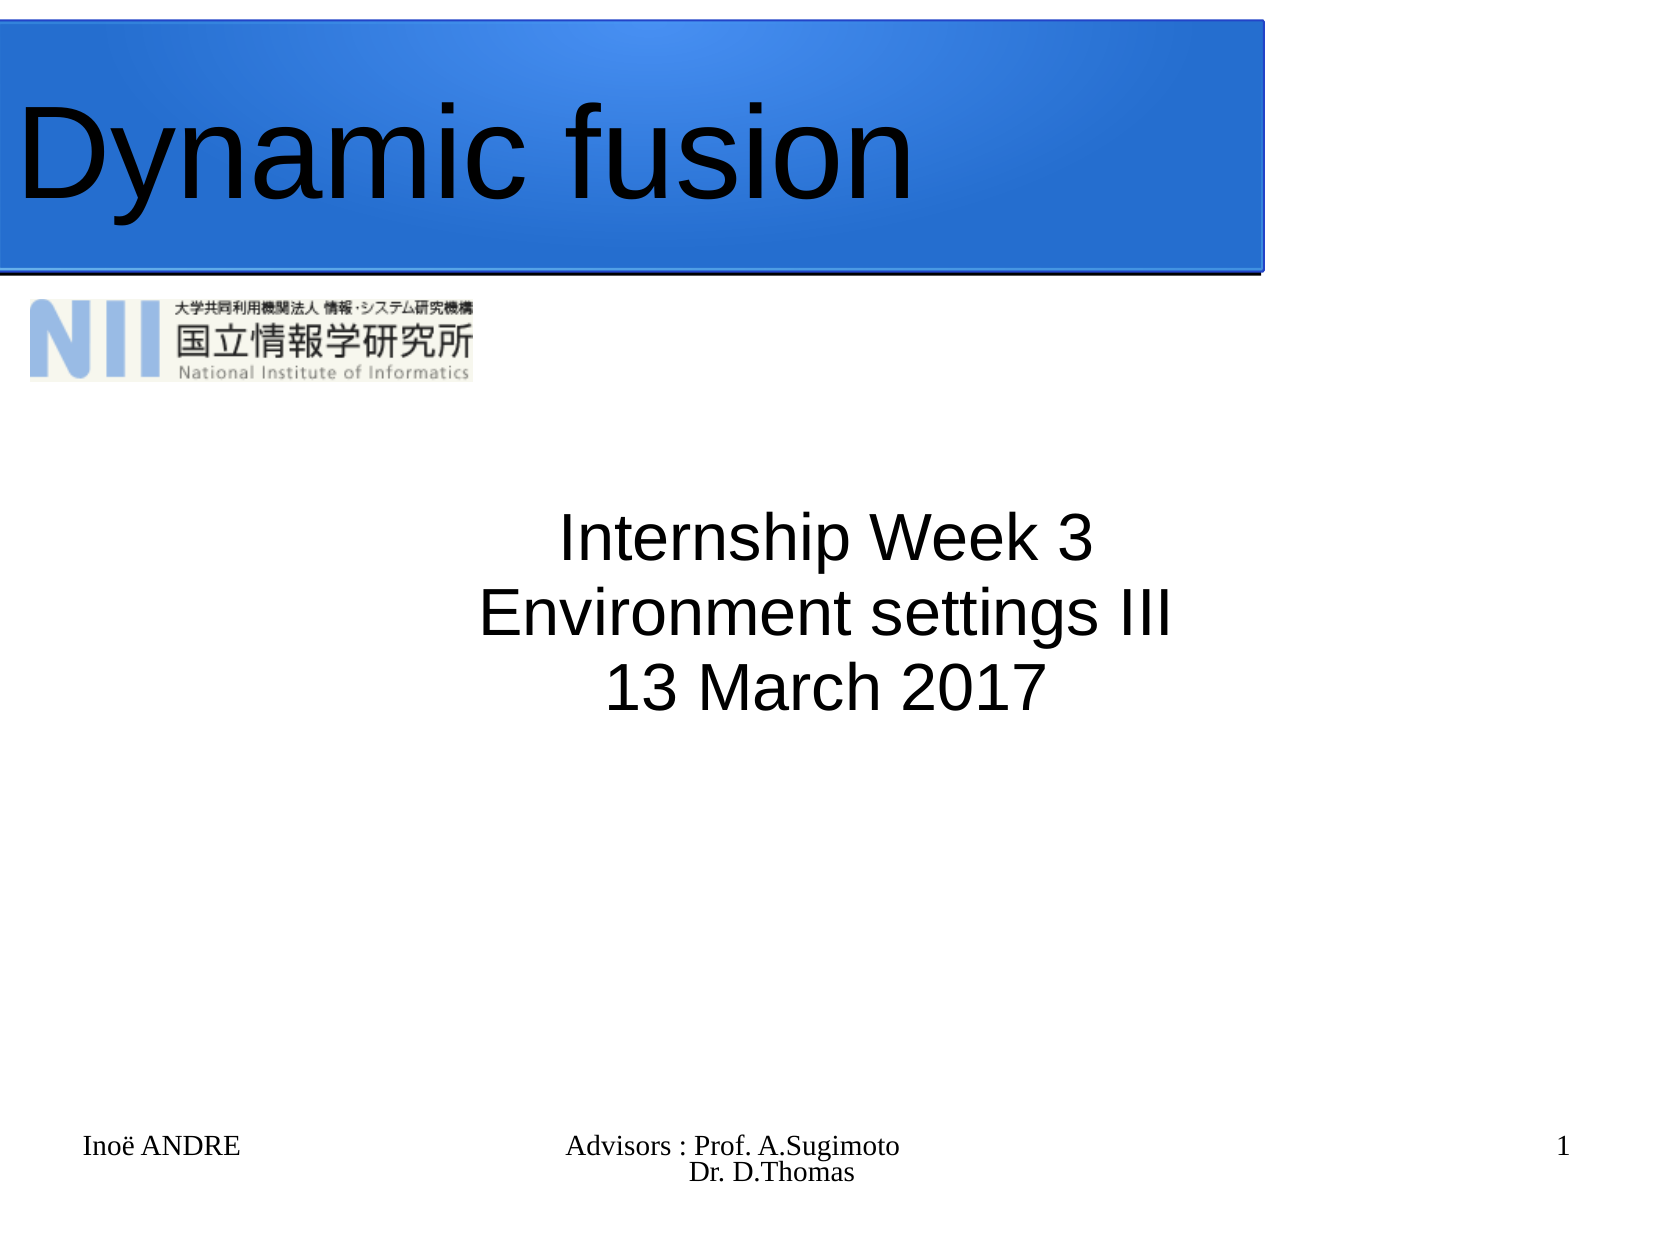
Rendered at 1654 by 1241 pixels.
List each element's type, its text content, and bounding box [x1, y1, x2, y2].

title Dynamic fusion [15, 58, 1249, 247]
subtitle Internship Week 3 Environment settings III 13 March 2017 [82, 290, 1571, 1010]
picture [30, 299, 473, 382]
